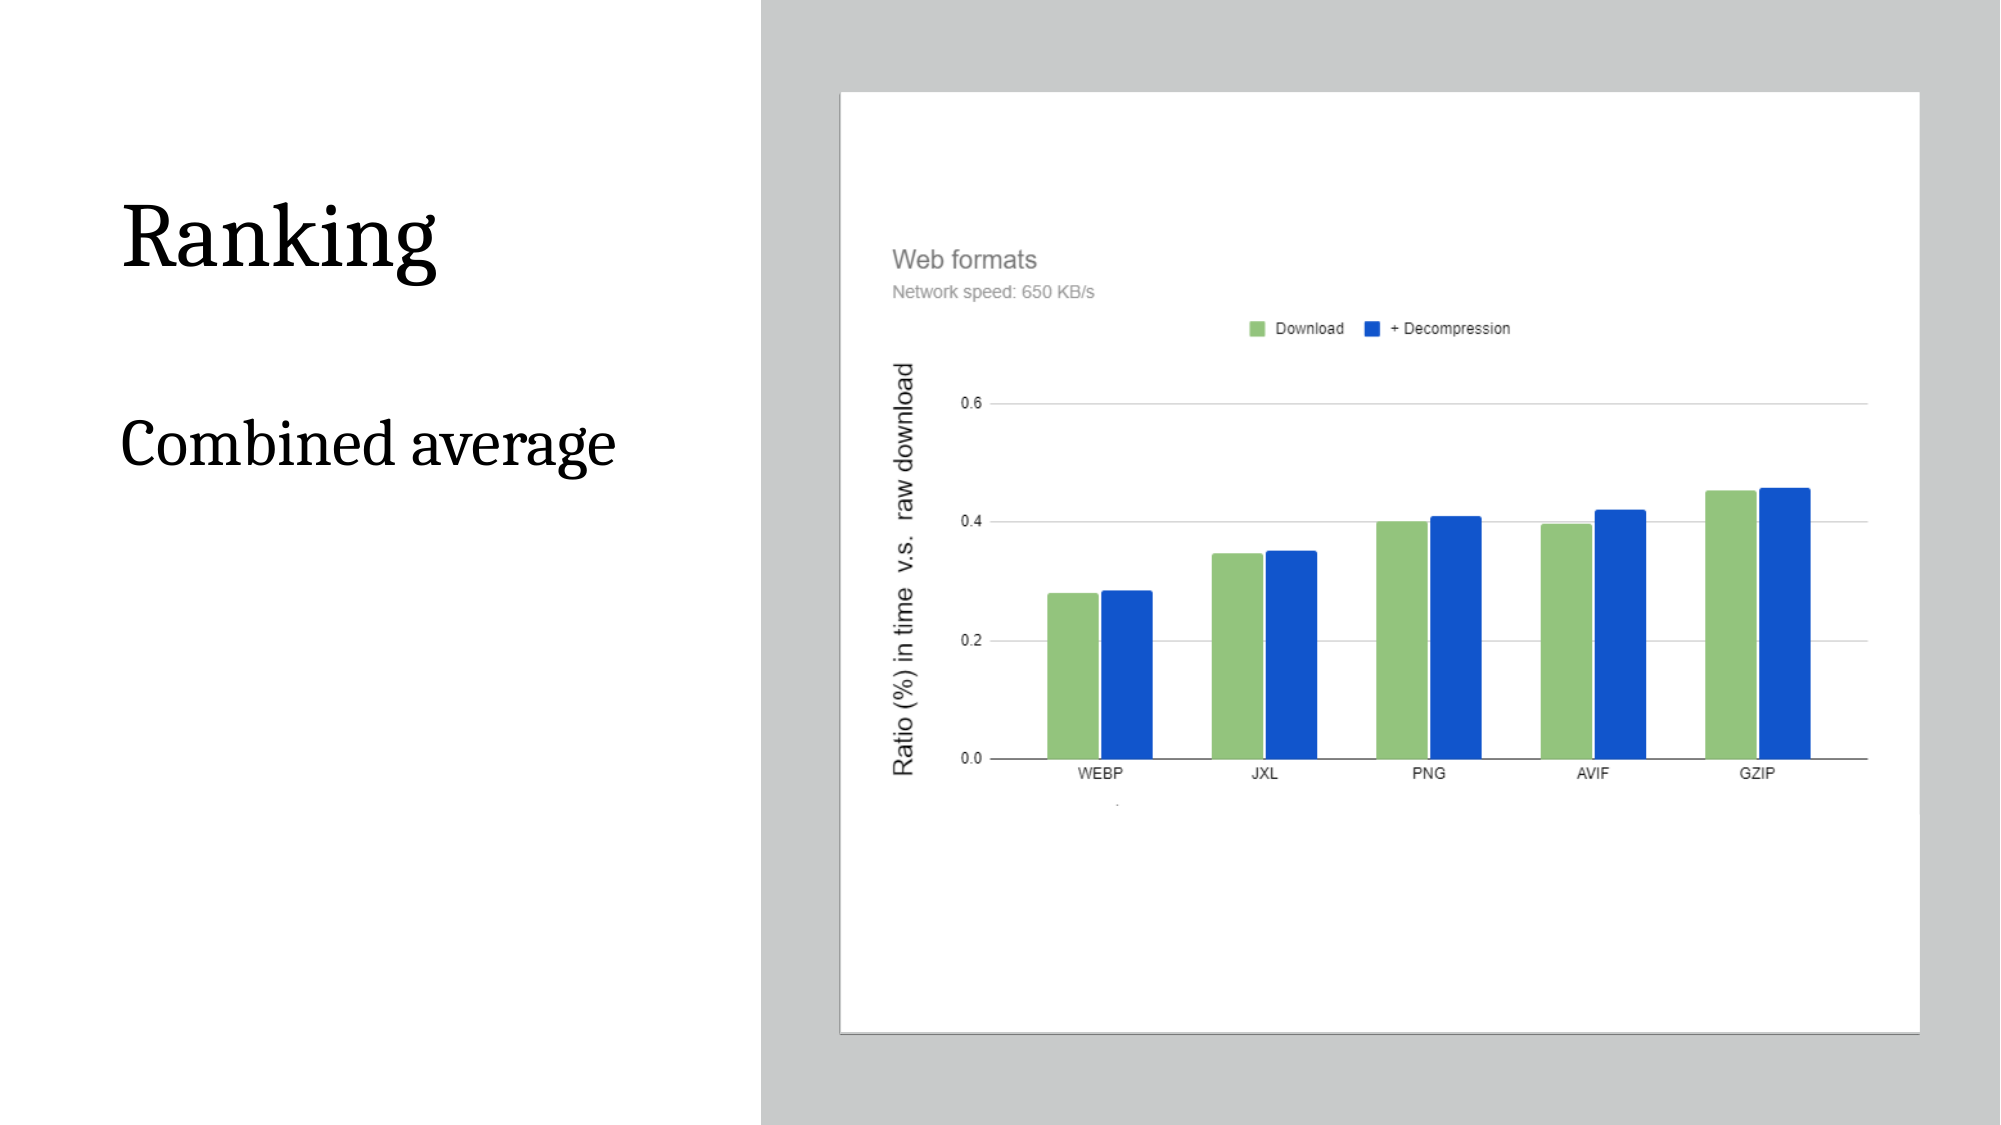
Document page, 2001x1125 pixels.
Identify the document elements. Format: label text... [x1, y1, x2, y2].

title Ranking [106, 103, 682, 370]
text_box [761, 0, 2000, 1125]
list Combined average [106, 399, 682, 1021]
picture [865, 220, 1893, 847]
